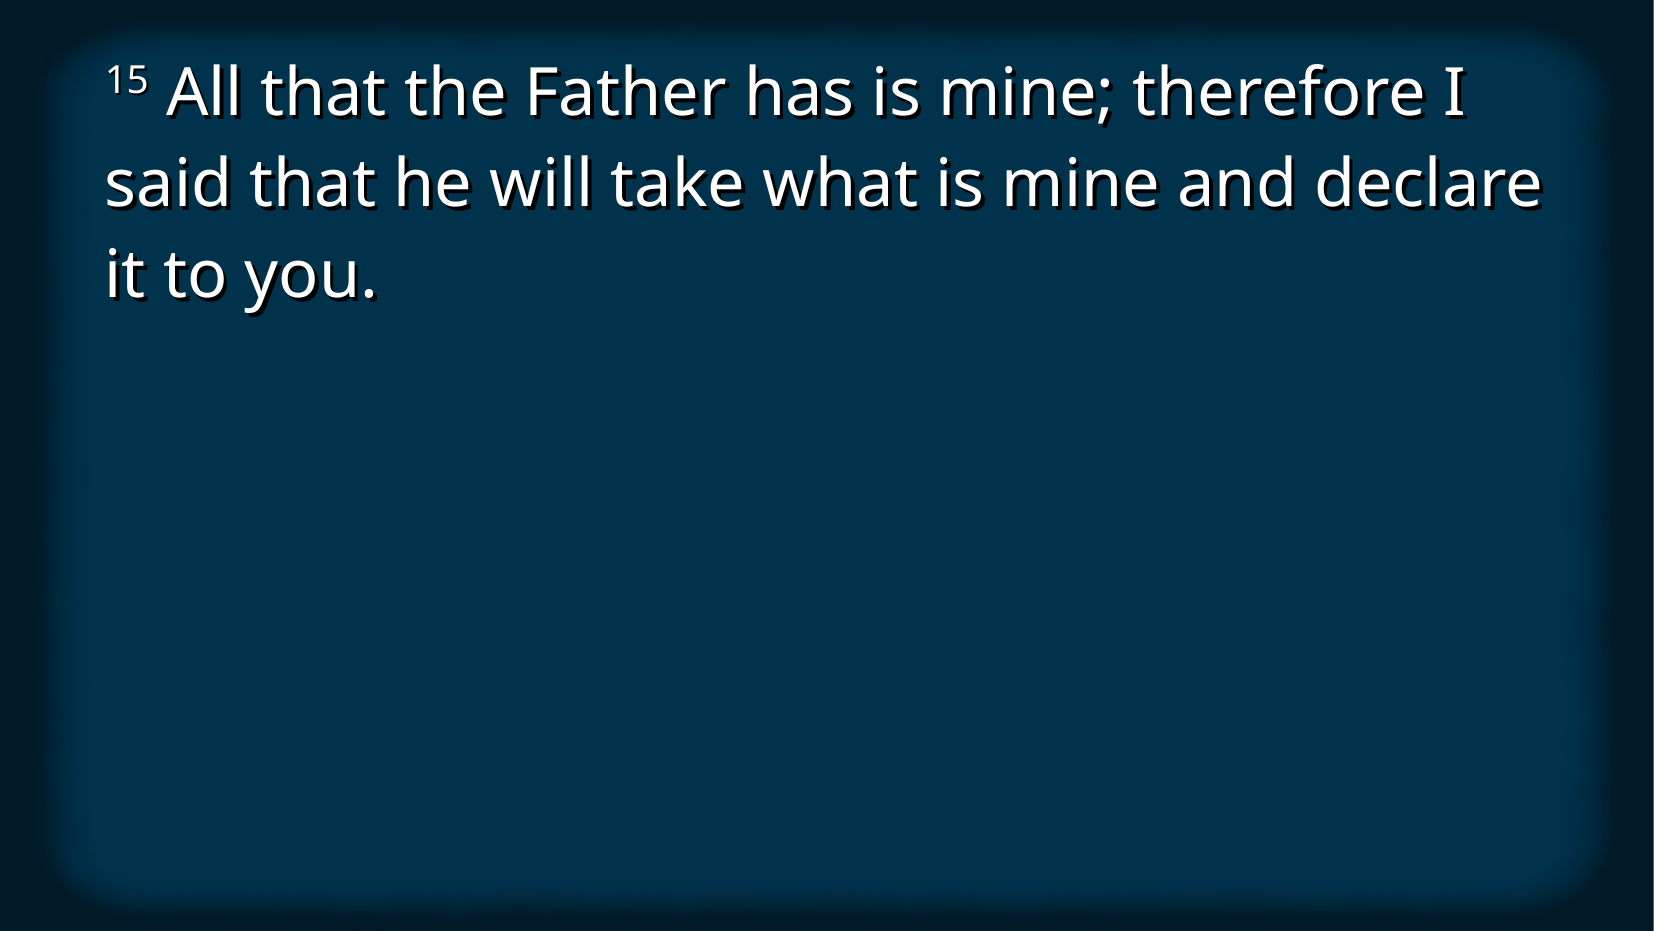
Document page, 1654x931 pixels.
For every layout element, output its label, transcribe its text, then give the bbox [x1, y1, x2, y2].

text_box 15 All that the Father has is mine; therefore I said that he will take what is mine and declare it to you. [90, 37, 1576, 407]
picture [0, 0, 1654, 931]
